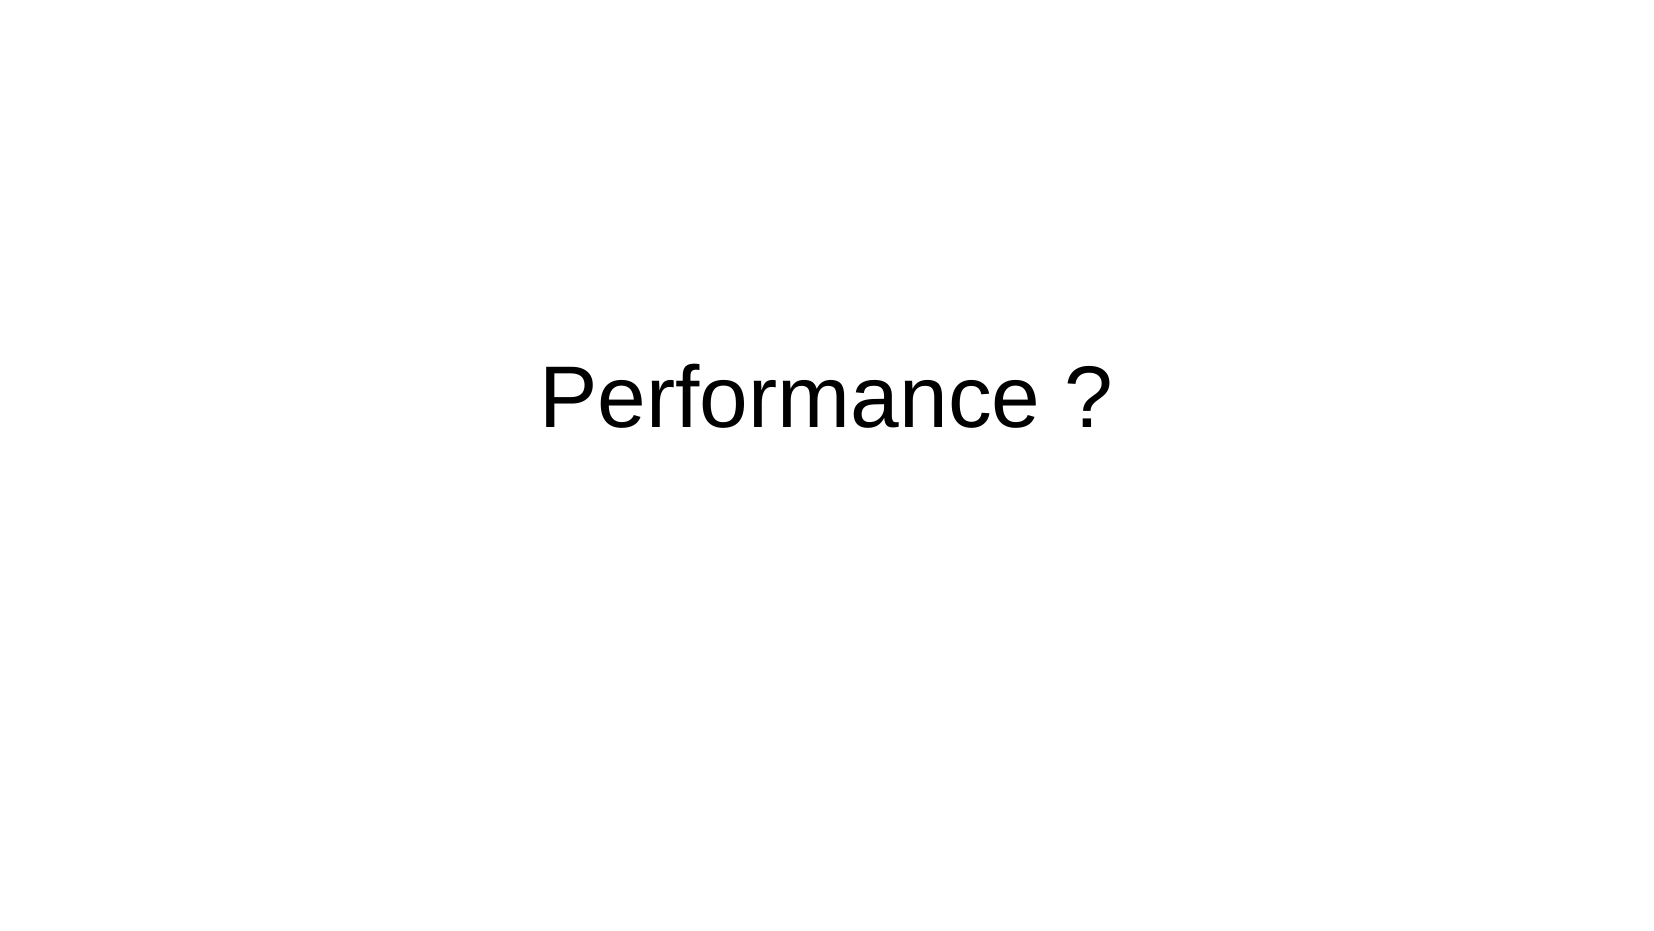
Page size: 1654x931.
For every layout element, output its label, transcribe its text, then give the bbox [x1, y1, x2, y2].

subtitle Performance ? [82, 37, 1571, 757]
